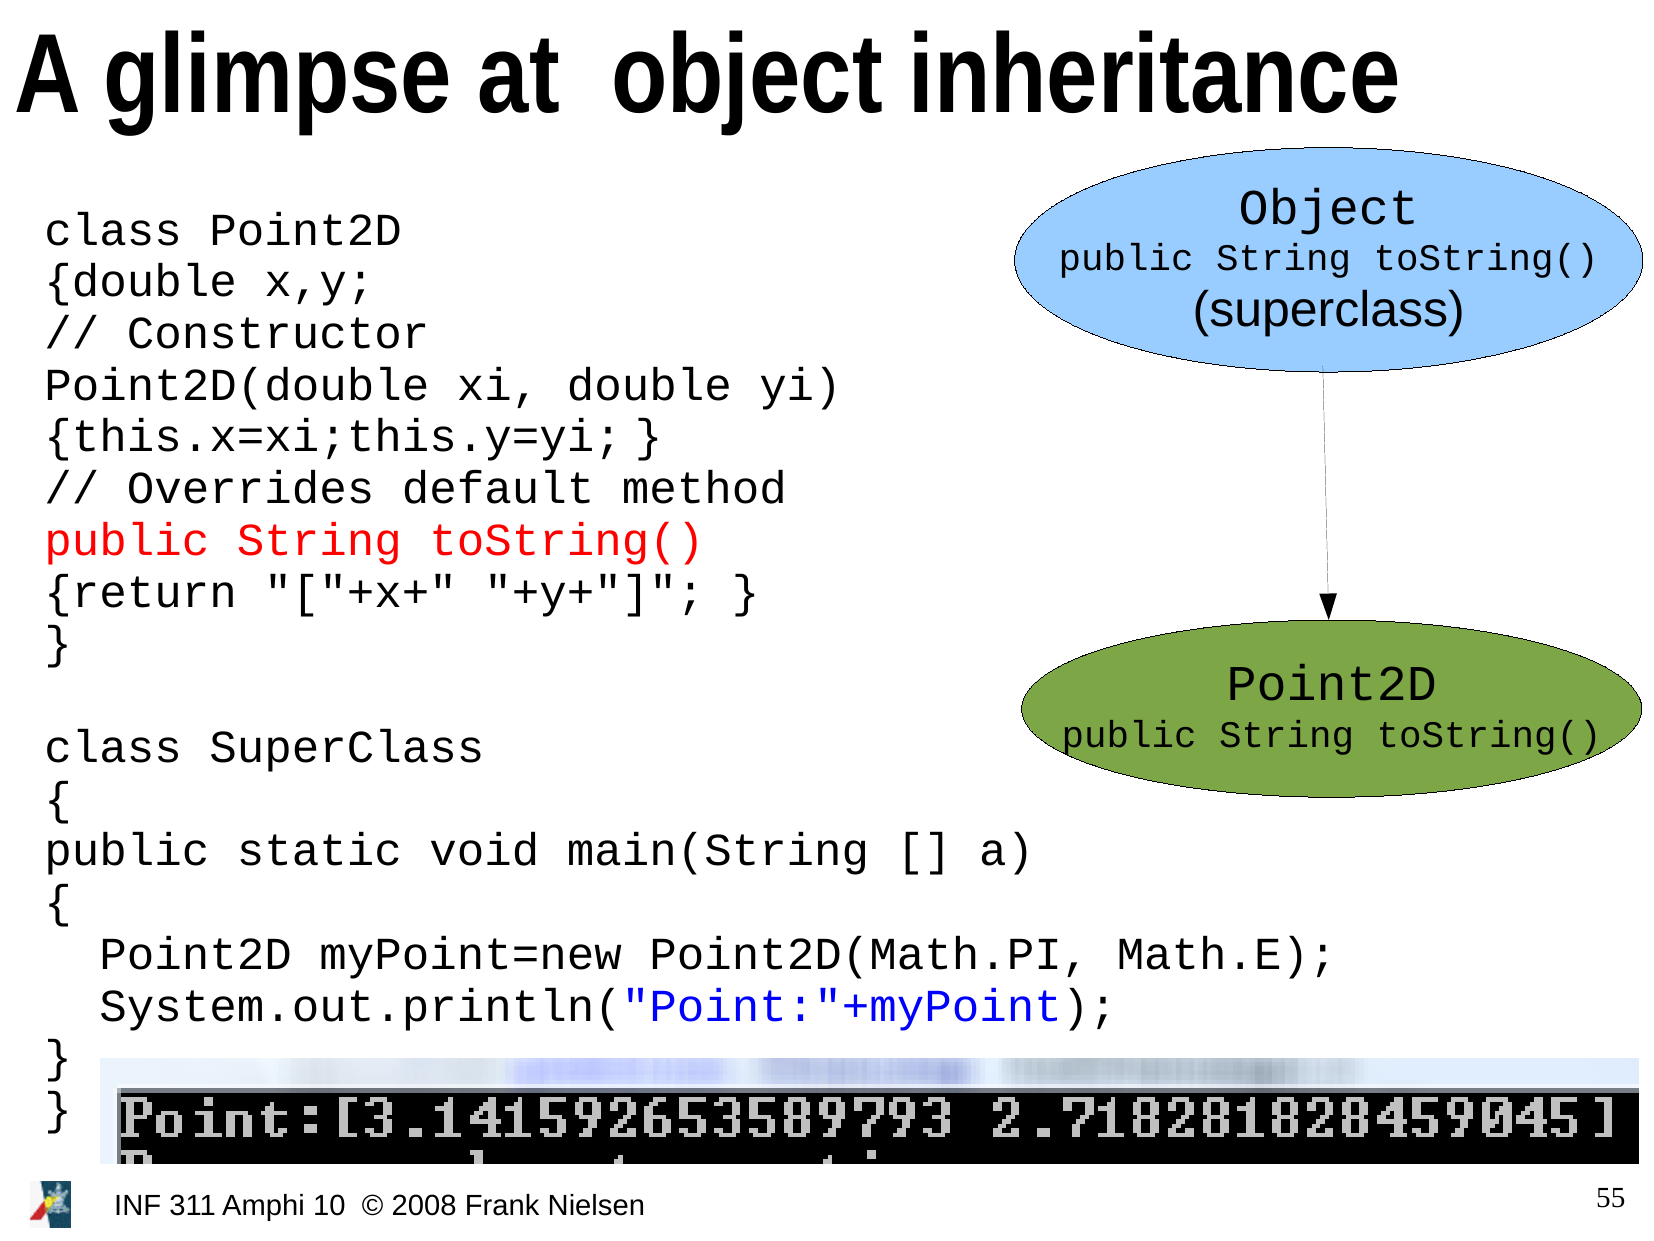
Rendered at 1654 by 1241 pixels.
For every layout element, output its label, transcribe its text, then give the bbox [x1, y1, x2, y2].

text_box Object public String toString() (superclass) [1064, 147, 1643, 372]
picture [100, 1058, 1639, 1164]
picture [29, 1181, 71, 1228]
text_box A glimpse at object inheritance [0, 0, 1416, 144]
text_box class Point2D {double x,y; // Constructor Point2D(double xi, double yi) {this.x=xi;this.y=yi; } // Overrides default method public String toString() {return "["+x+" "+y+"]"; } } class SuperClass { public static void main(String [] a) { Point2D myPoint=new Point2D(Math.PI, Math.E); System.out.println("Point:"+myPoint); } } [29, 199, 1352, 1093]
text_box Point2D public String toString() [1352, 620, 1642, 798]
